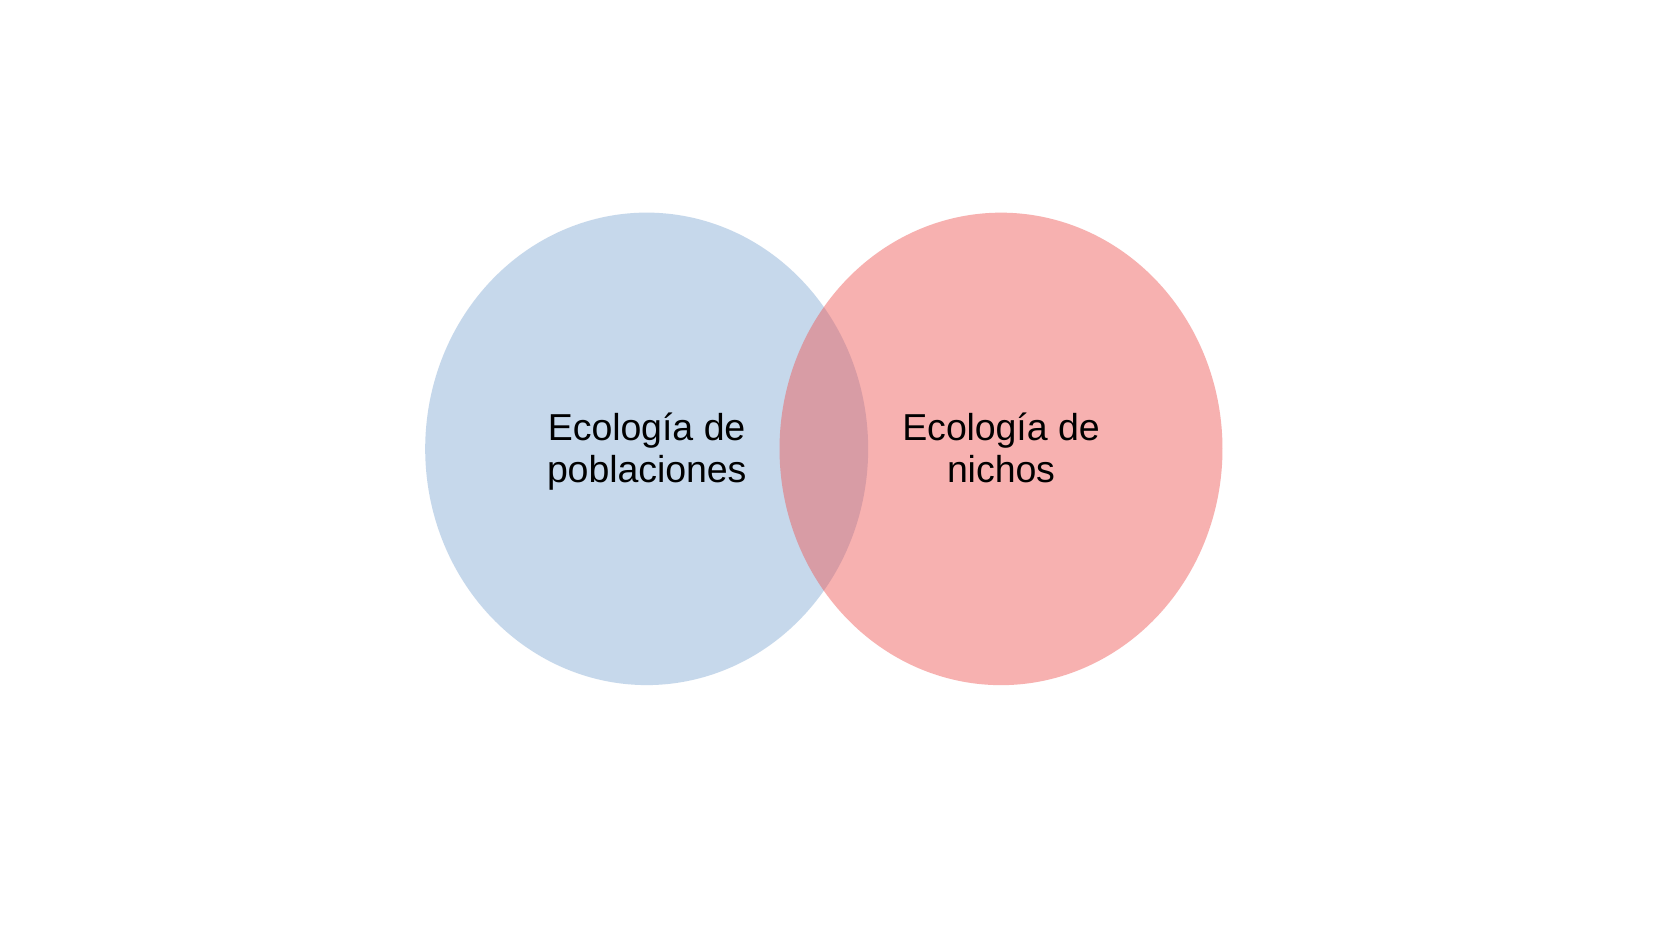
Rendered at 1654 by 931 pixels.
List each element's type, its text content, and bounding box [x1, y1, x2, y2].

text_box Ecología de poblaciones [425, 212, 824, 686]
text_box Ecología de nichos [779, 212, 1223, 686]
